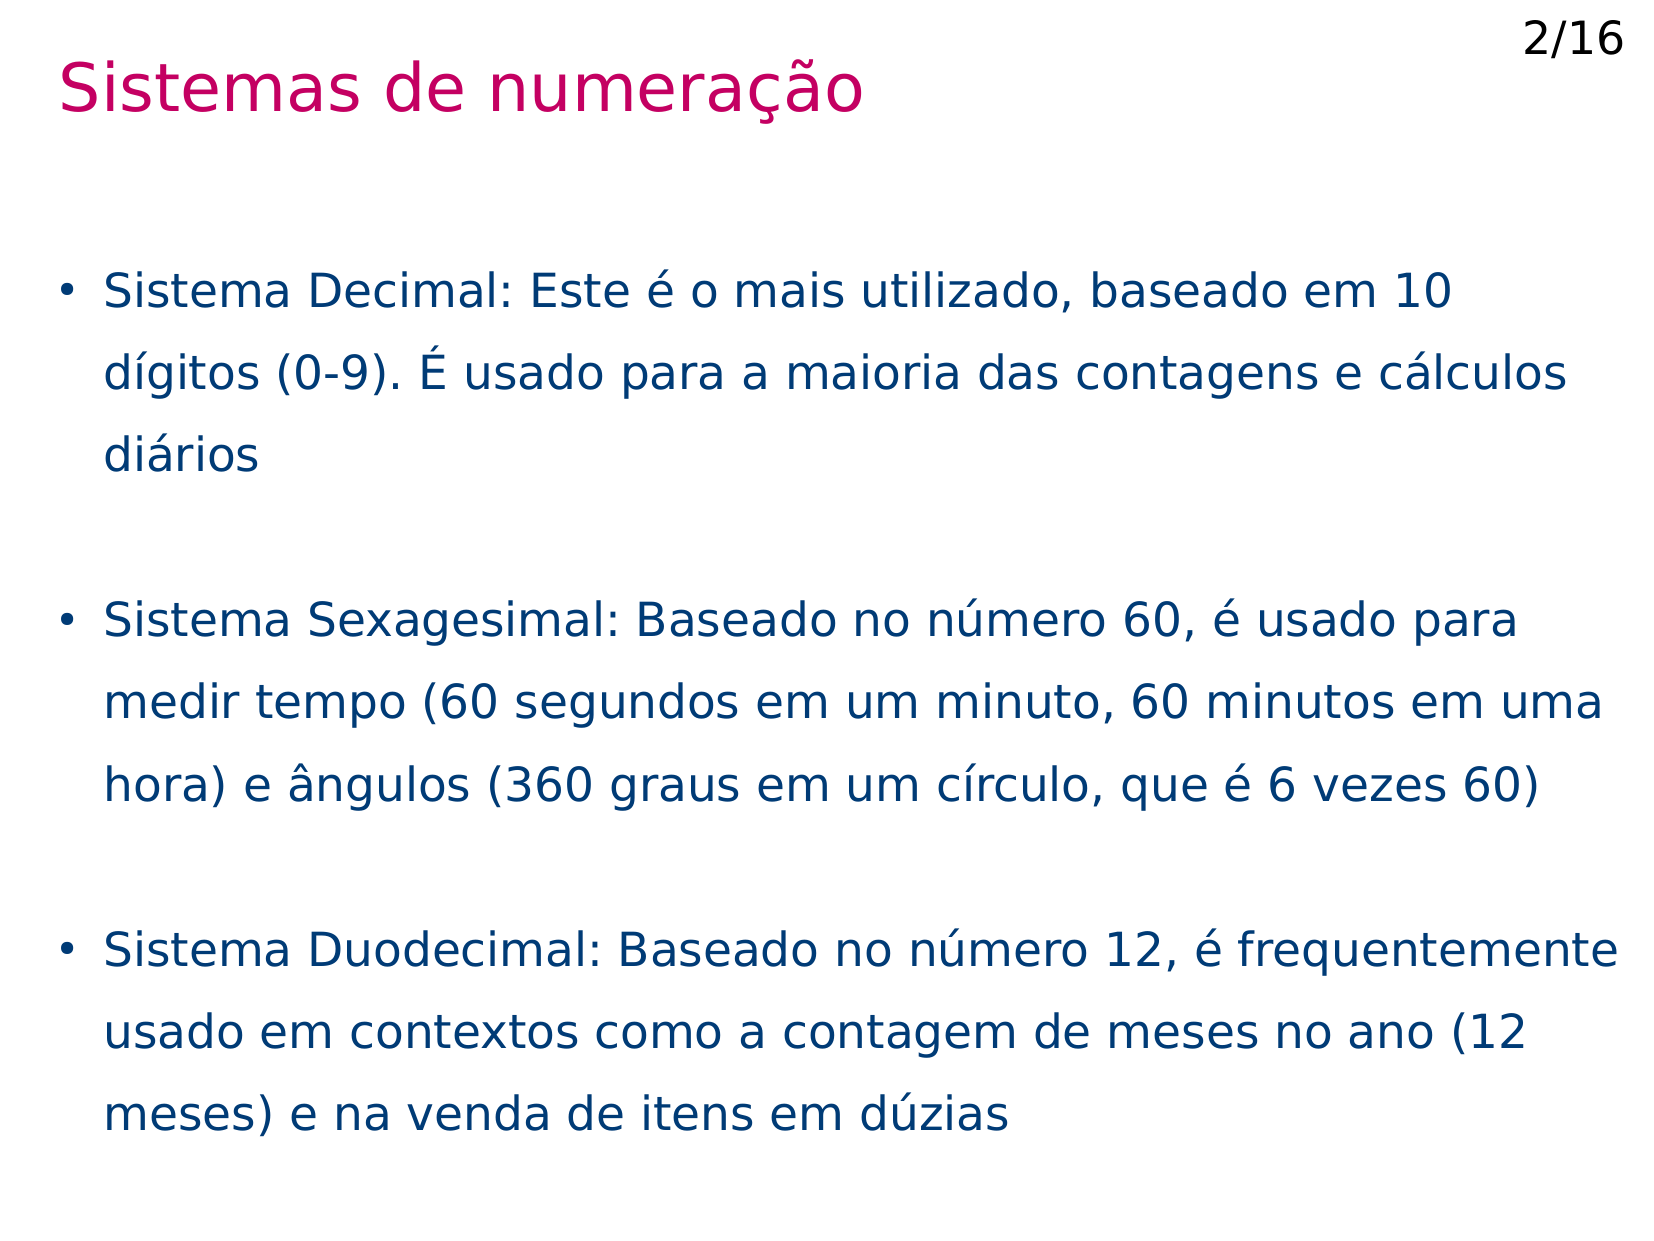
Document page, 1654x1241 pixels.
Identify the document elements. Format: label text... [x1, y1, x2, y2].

list Sistema Decimal: Este é o mais utilizado, baseado em 10 dígitos (0-9). É usado para a maioria das contagens e cálculos diários Sistema Sexagesimal: Baseado no número 60, é usado para medir tempo (60 segundos em um minuto, 60 minutos em uma hora) e ângulos (360 graus em um círculo, que é 6 vezes 60) Sistema Duodecimal: Baseado no número 12, é frequentemente usado em contextos como a contagem de meses no ano (12 meses) e na venda de itens em dúzias [59, 236, 1625, 1211]
title Sistemas de numeração [59, 29, 1625, 148]
